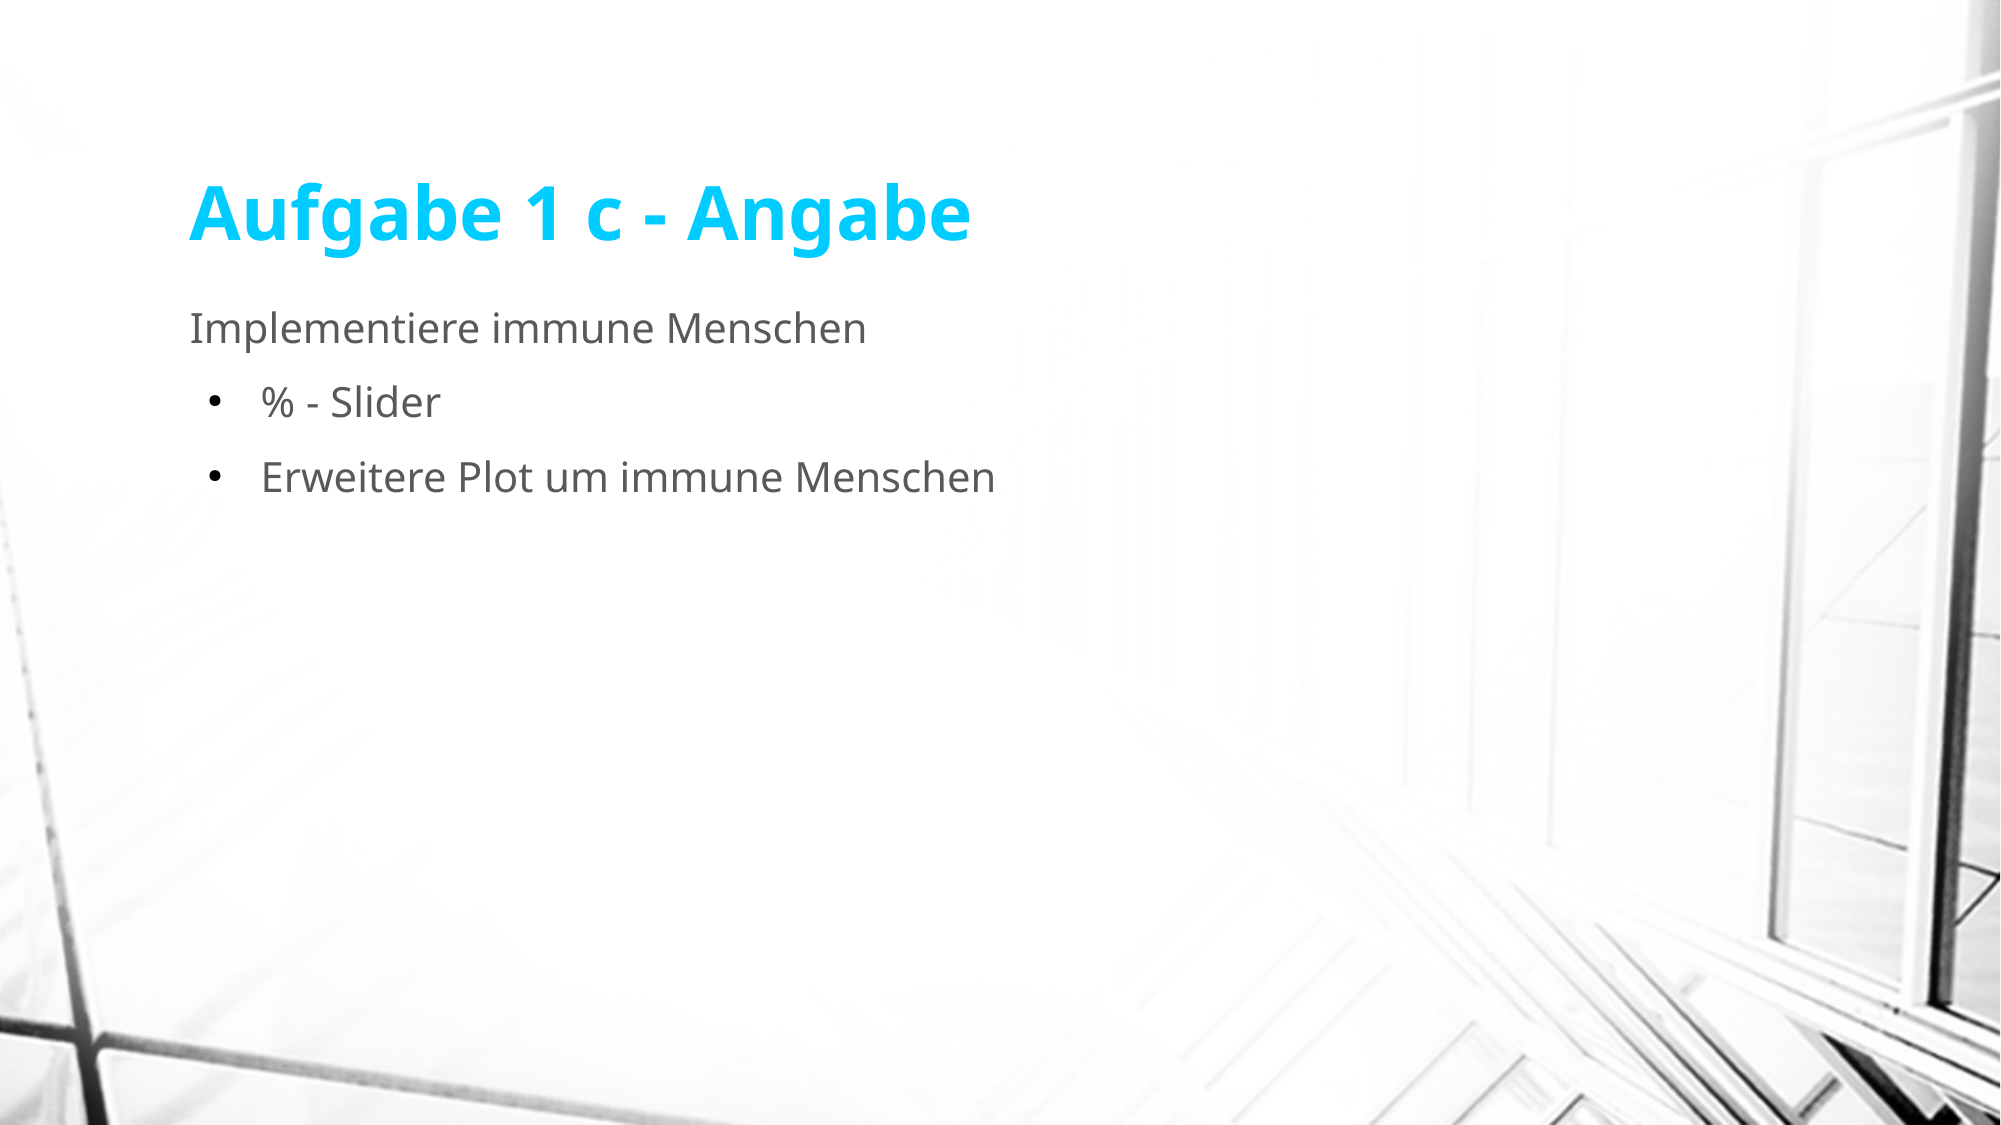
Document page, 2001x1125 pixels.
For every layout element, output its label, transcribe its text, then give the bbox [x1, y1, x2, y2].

list Implementiere immune Menschen % - Slider Erweitere Plot um immune Menschen [174, 299, 1475, 584]
title Aufgabe 1 c - Angabe [174, 87, 1831, 263]
picture [0, 0, 2001, 1125]
